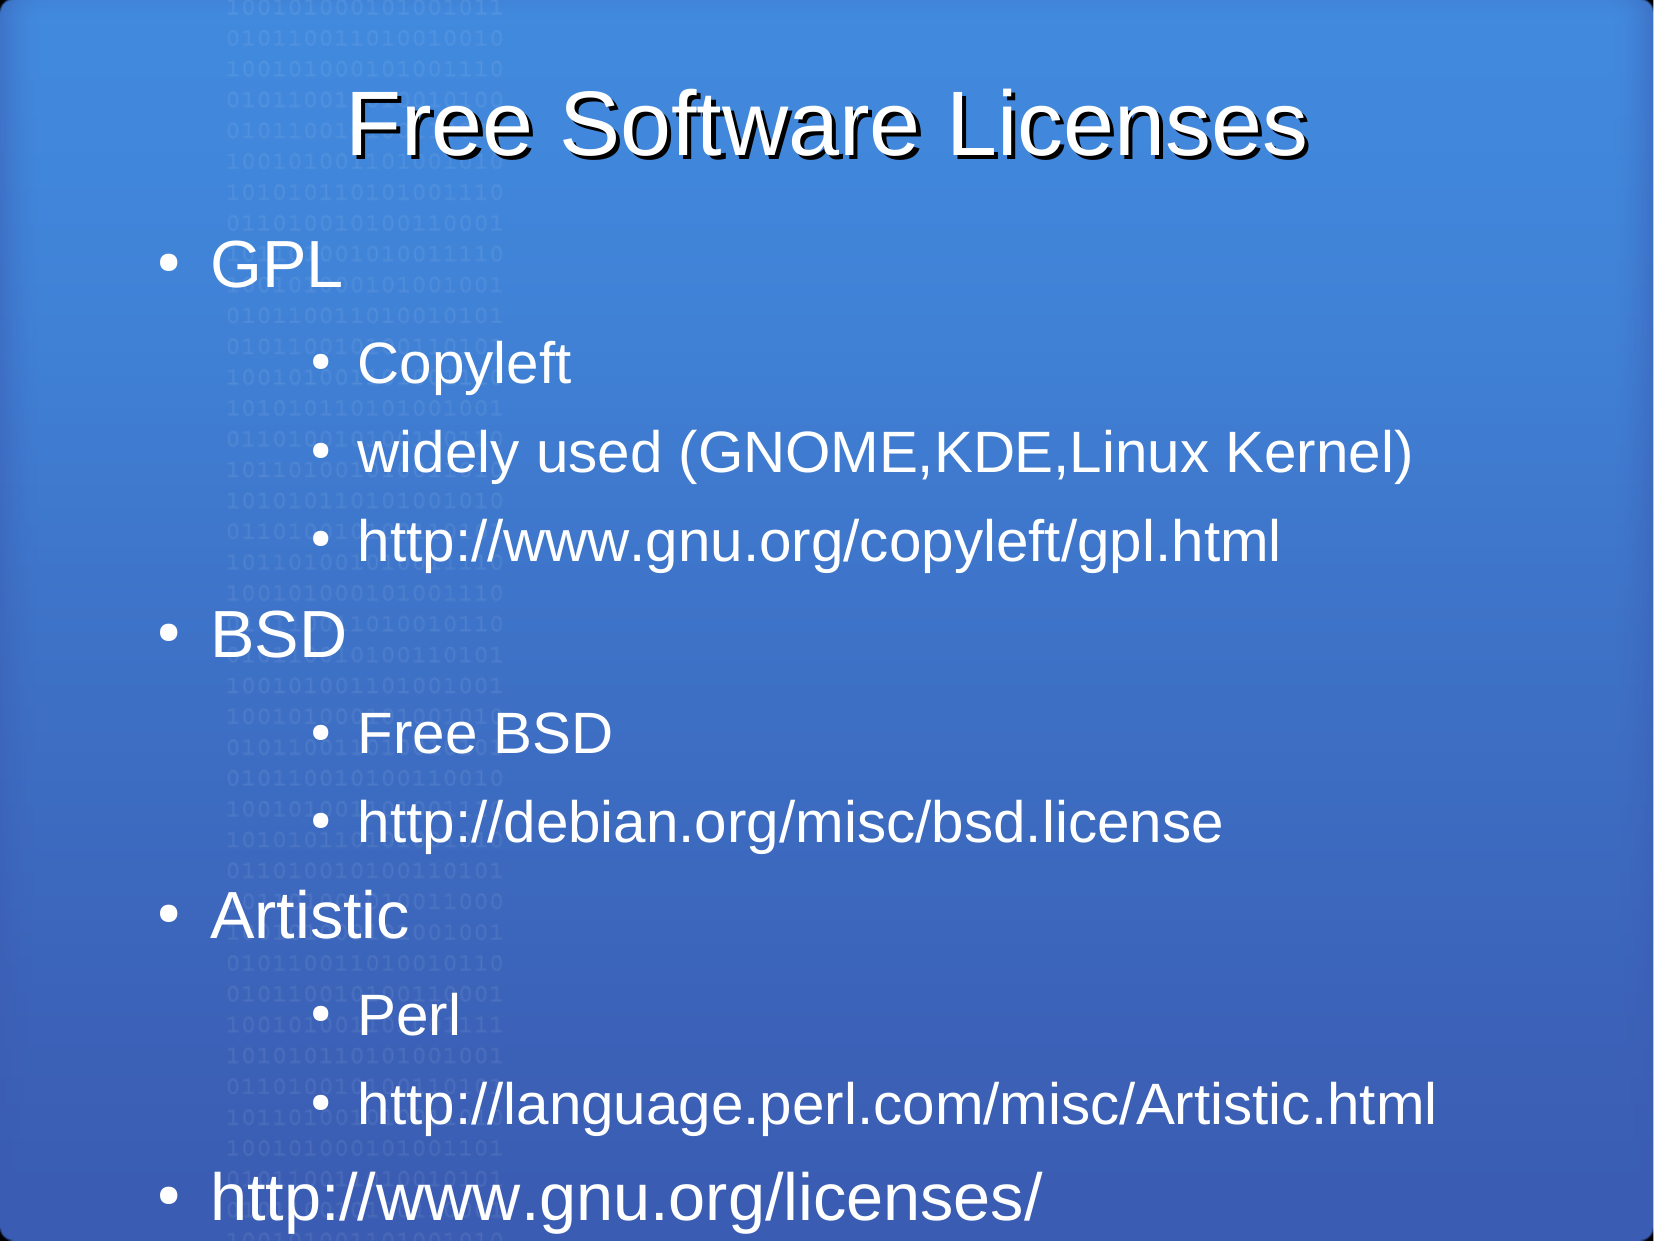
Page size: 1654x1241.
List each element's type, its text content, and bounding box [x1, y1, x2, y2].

list GPL Copyleft widely used (GNOME,KDE,Linux Kernel) http://www.gnu.org/copyleft/gpl.html BSD Free BSD http://debian.org/misc/bsd.license Artistic Perl http://language.perl.com/misc/Artistic.html http://www.gnu.org/licenses/ [121, 226, 1534, 1241]
title Free Software Licenses [121, 20, 1534, 226]
picture [0, 0, 1654, 1241]
